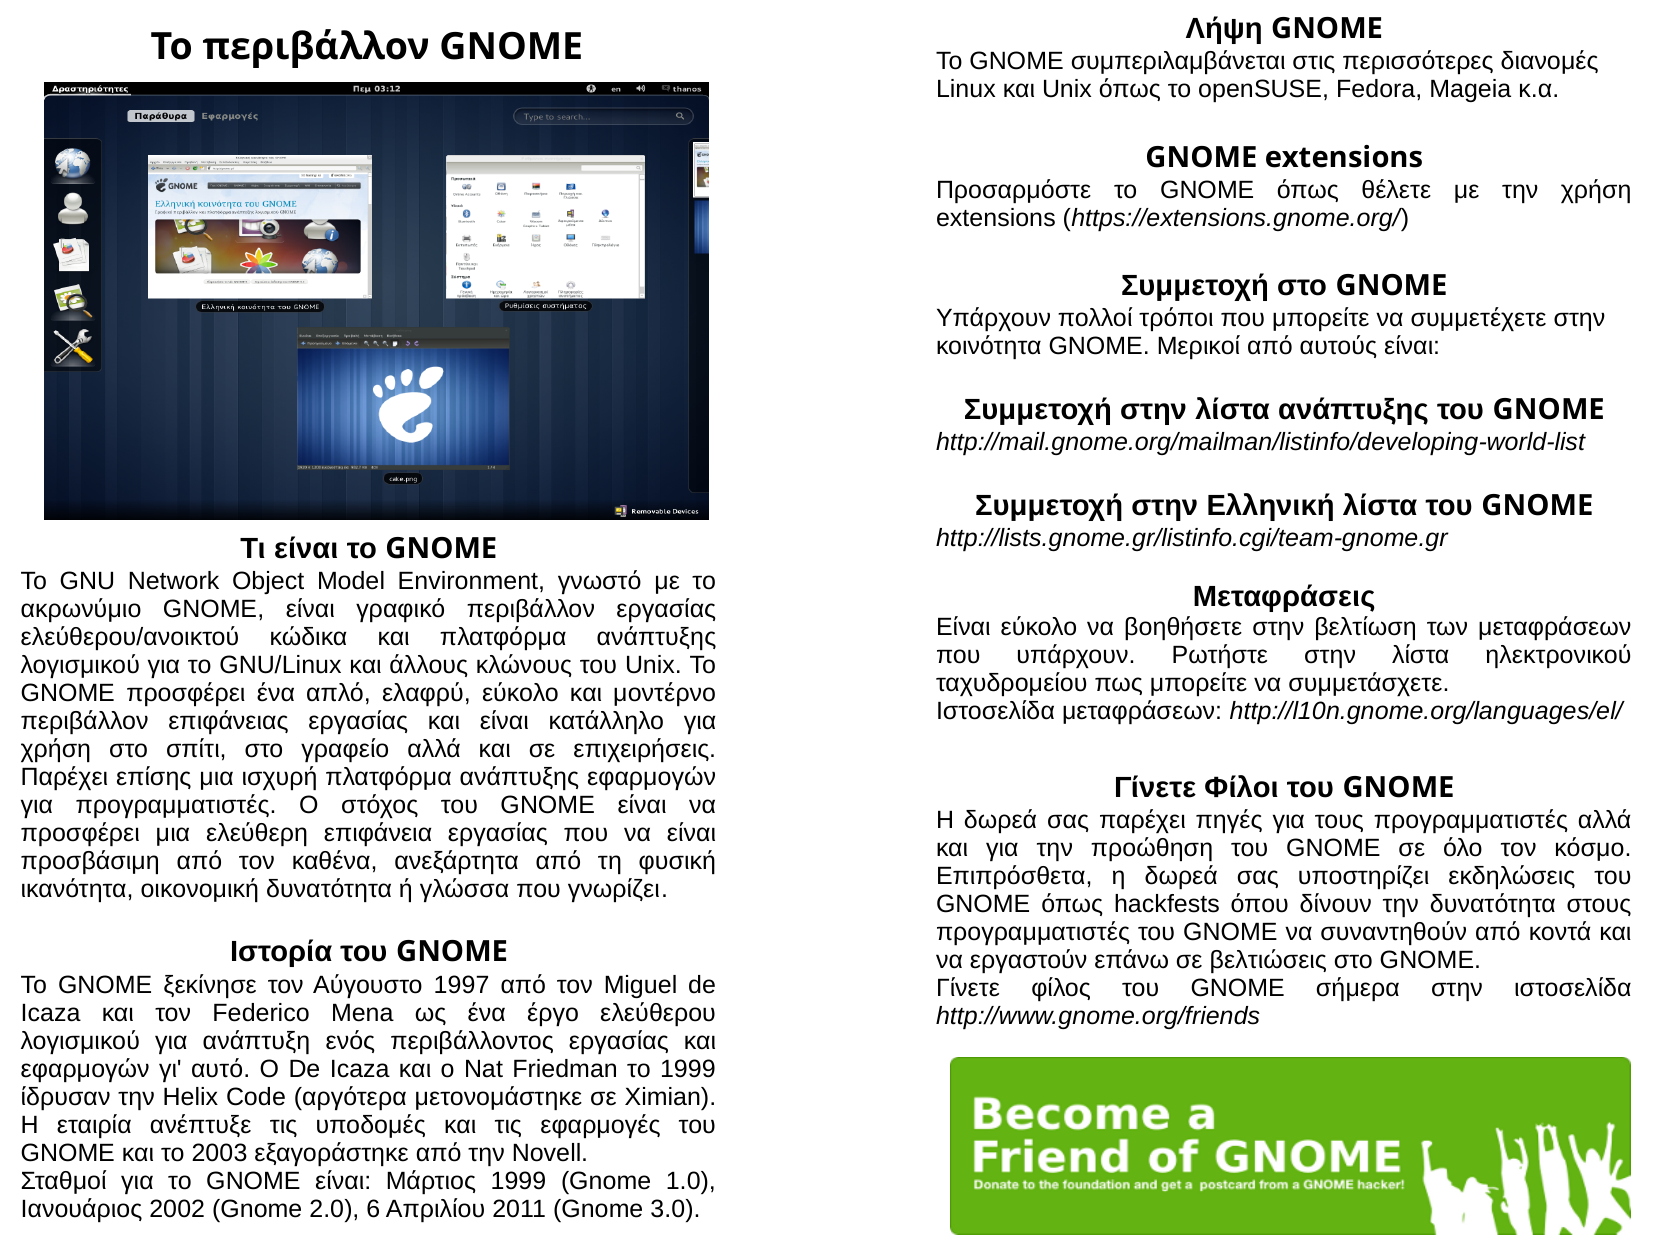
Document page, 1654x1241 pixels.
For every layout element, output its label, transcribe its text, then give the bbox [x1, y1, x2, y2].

text_box Το περιβάλλον GNOME [135, 11, 621, 89]
text_box Λήψη GNOME Το GNOME συμπεριλαμβάνεται στις περισσότερες διανομές Linux και Unix όπως το openSUSE, Fedora, Mageia κ.α. GNOME extensions Προσαρμόστε το GNOME όπως θέλετε με την χρήση extensions (https://extensions.gnome.org/) Συμμετοχή στο GNOME Υπάρχουν πολλοί τρόποι που μπορείτε να συμμετέχετε στην κοινότητα GNOME. Μερικοί από αυτούς είναι: Συμμετοχή στην λίστα ανάπτυξης του GNOME http://mail.gnome.org/mailman/listinfo/developing-world-list Συμμετοχή στην Ελληνική λίστα του GNOME http://lists.gnome.gr/listinfo.cgi/team-gnome.gr Μεταφράσεις Είναι εύκολο να βοηθήσετε στην βελτίωση των μεταφράσεων που υπάρχουν. Ρωτήστε στην λίστα ηλεκτρονικού ταχυδρομείου πως μπορείτε να συμμετάσχετε. Ιστοσελίδα μεταφράσεων: http://l10n.gnome.org/languages/el/ Γίνετε Φίλοι του GNOME Η δωρεά σας παρέχει πηγές για τους προγραμματιστές αλλά και για την προώθηση του GNOME σε όλο τον κόσμο. Επιπρόσθετα, η δωρεά σας υποστηρίζει εκδηλώσεις του GNOME όπως hackfests όπου δίνουν την δυνατότητα στους προγραμματιστές του GNOME να συναντηθούν από κοντά και να εργαστούν επάνω σε βελτιώσεις στο GNOME. Γίνετε φίλος του GNOME σήμερα στην ιστοσελίδα http://www.gnome.org/friends [921, 0, 1648, 1130]
picture [44, 82, 709, 519]
picture [950, 1130, 1631, 1235]
text_box Τι είναι το GNOME Το GNU Network Object Model Environment, γνωστό με το ακρωνύμιο GNOME, είναι γραφικό περιβάλλον εργασίας ελεύθερου/ανοικτού κώδικα και πλατφόρμα ανάπτυξης λογισμικού για το GNU/Linux και άλλους κλώνους του Unix. Το GNOME προσφέρει ένα απλό, ελαφρύ, εύκολο και μοντέρνο περιβάλλον επιφάνειας εργασίας και είναι κατάλληλο για χρήση στο σπίτι, στο γραφείο αλλά και σε επιχειρήσεις. Παρέχει επίσης μια ισχυρή πλατφόρμα ανάπτυξης εφαρμογών για προγραμματιστές. Ο στόχος του GNOME είναι να προσφέρει μια ελεύθερη επιφάνεια εργασίας που να είναι προσβάσιμη από τον καθένα, ανεξάρτητα από τη φυσική ικανότητα, οικονομική δυνατότητα ή γλώσσα που γνωρίζει. Ιστορία του GNOME Το GNOME ξεκίνησε τον Αύγουστο 1997 από τον Miguel de Icaza και τον Federico Mena ως ένα έργο ελεύθερου λογισμικού για ανάπτυξη ενός περιβάλλοντος εργασίας και εφαρμογών γι' αυτό. Ο De Icaza και ο Nat Friedman το 1999 ίδρυσαν την Helix Code (αργότερα μετονομάστηκε σε Ximian). Η εταιρία ανέπτυξε τις υποδομές και τις εφαρμογές του GNOME και το 2003 εξαγοράστηκε από την Novell. Σταθμοί για το GNOME είναι: Μάρτιος 1999 (Gnome 1.0), Ιανουάριος 2002 (Gnome 2.0), 6 Απριλίου 2011 (Gnome 3.0). [5, 519, 733, 1241]
